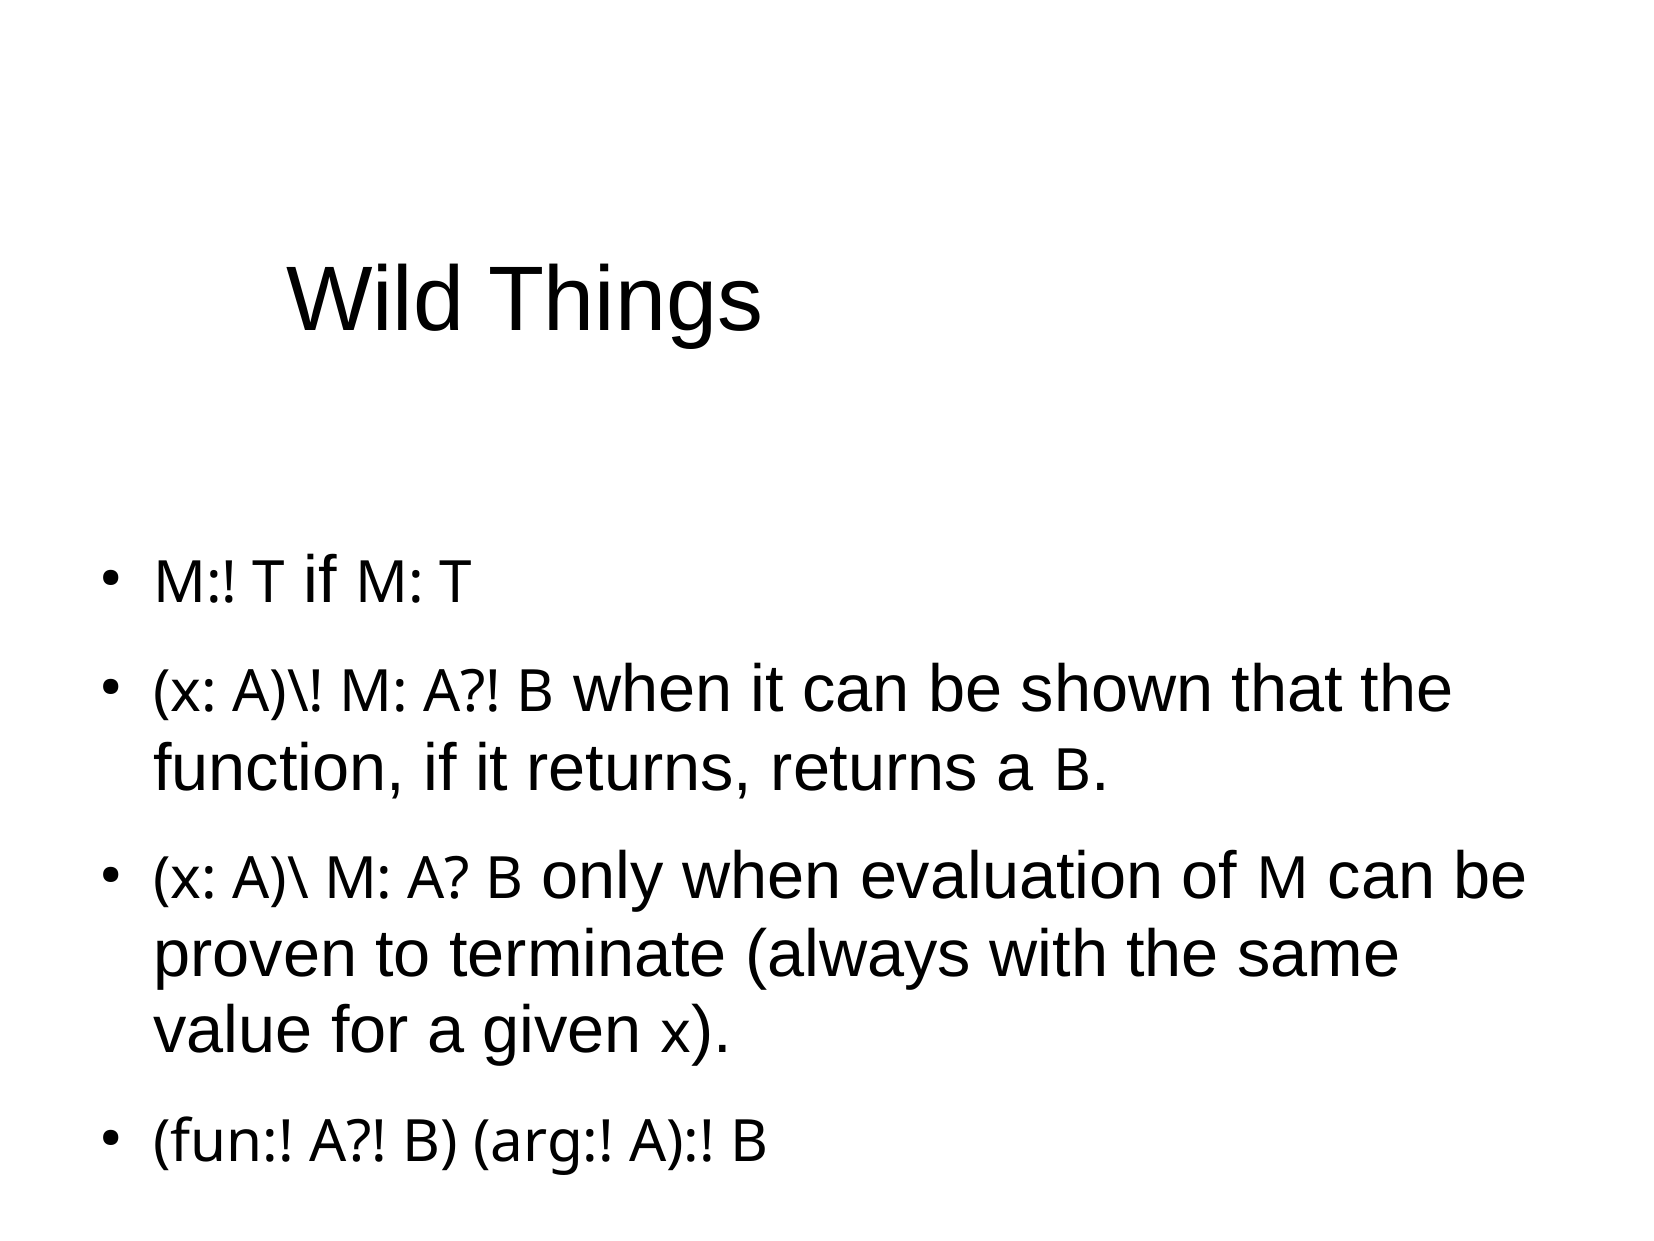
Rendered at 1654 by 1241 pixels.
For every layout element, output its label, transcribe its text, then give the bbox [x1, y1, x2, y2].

title Wild Things [75, 195, 976, 403]
list M:! T if M: T (x: A)\! M: A?! B when it can be shown that the function, if it returns, returns a B. (x: A)\ M: A? B only when evaluation of M can be proven to terminate (always with the same value for a given x). (fun:! A?! B) (arg:! A):! B [82, 540, 1561, 1201]
